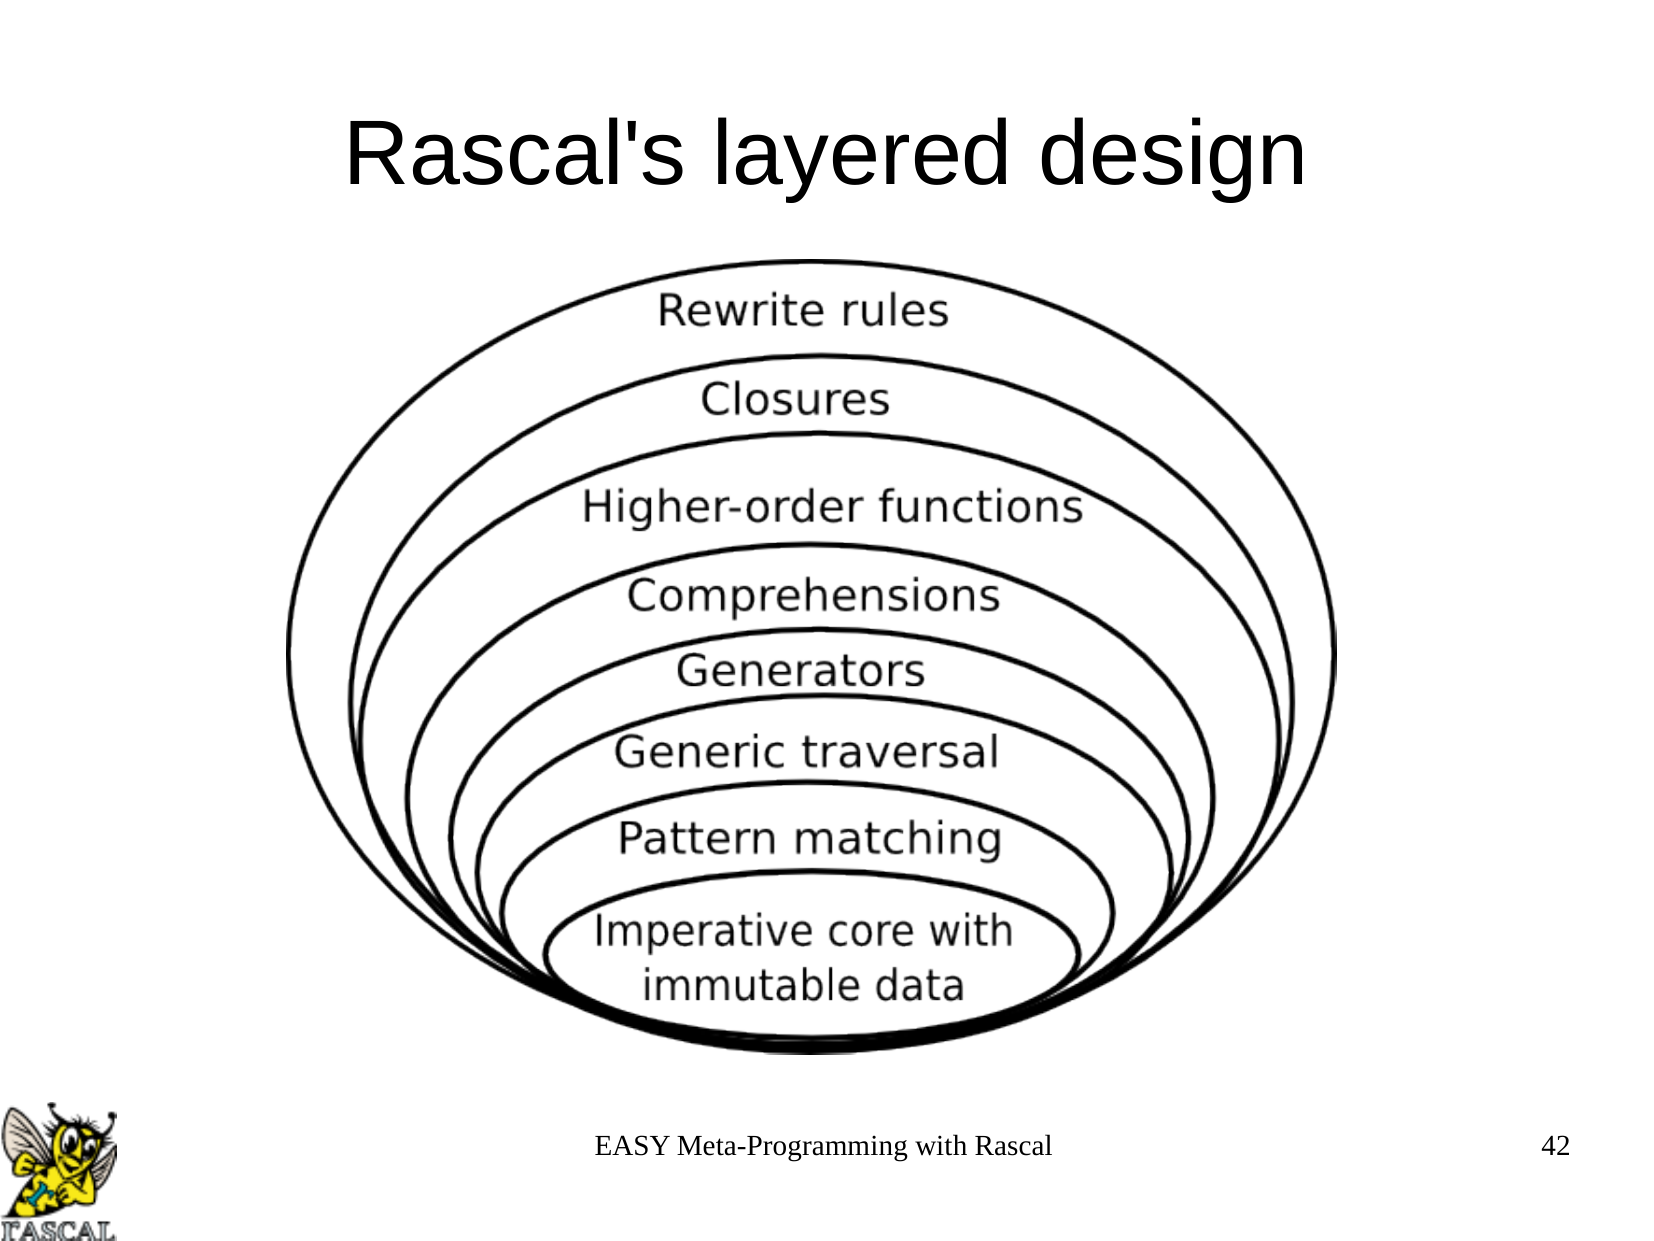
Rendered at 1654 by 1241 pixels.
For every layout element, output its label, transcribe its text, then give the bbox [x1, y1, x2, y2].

title Rascal's layered design [82, 49, 1571, 257]
picture [0, 1102, 117, 1241]
picture [286, 259, 1337, 1055]
